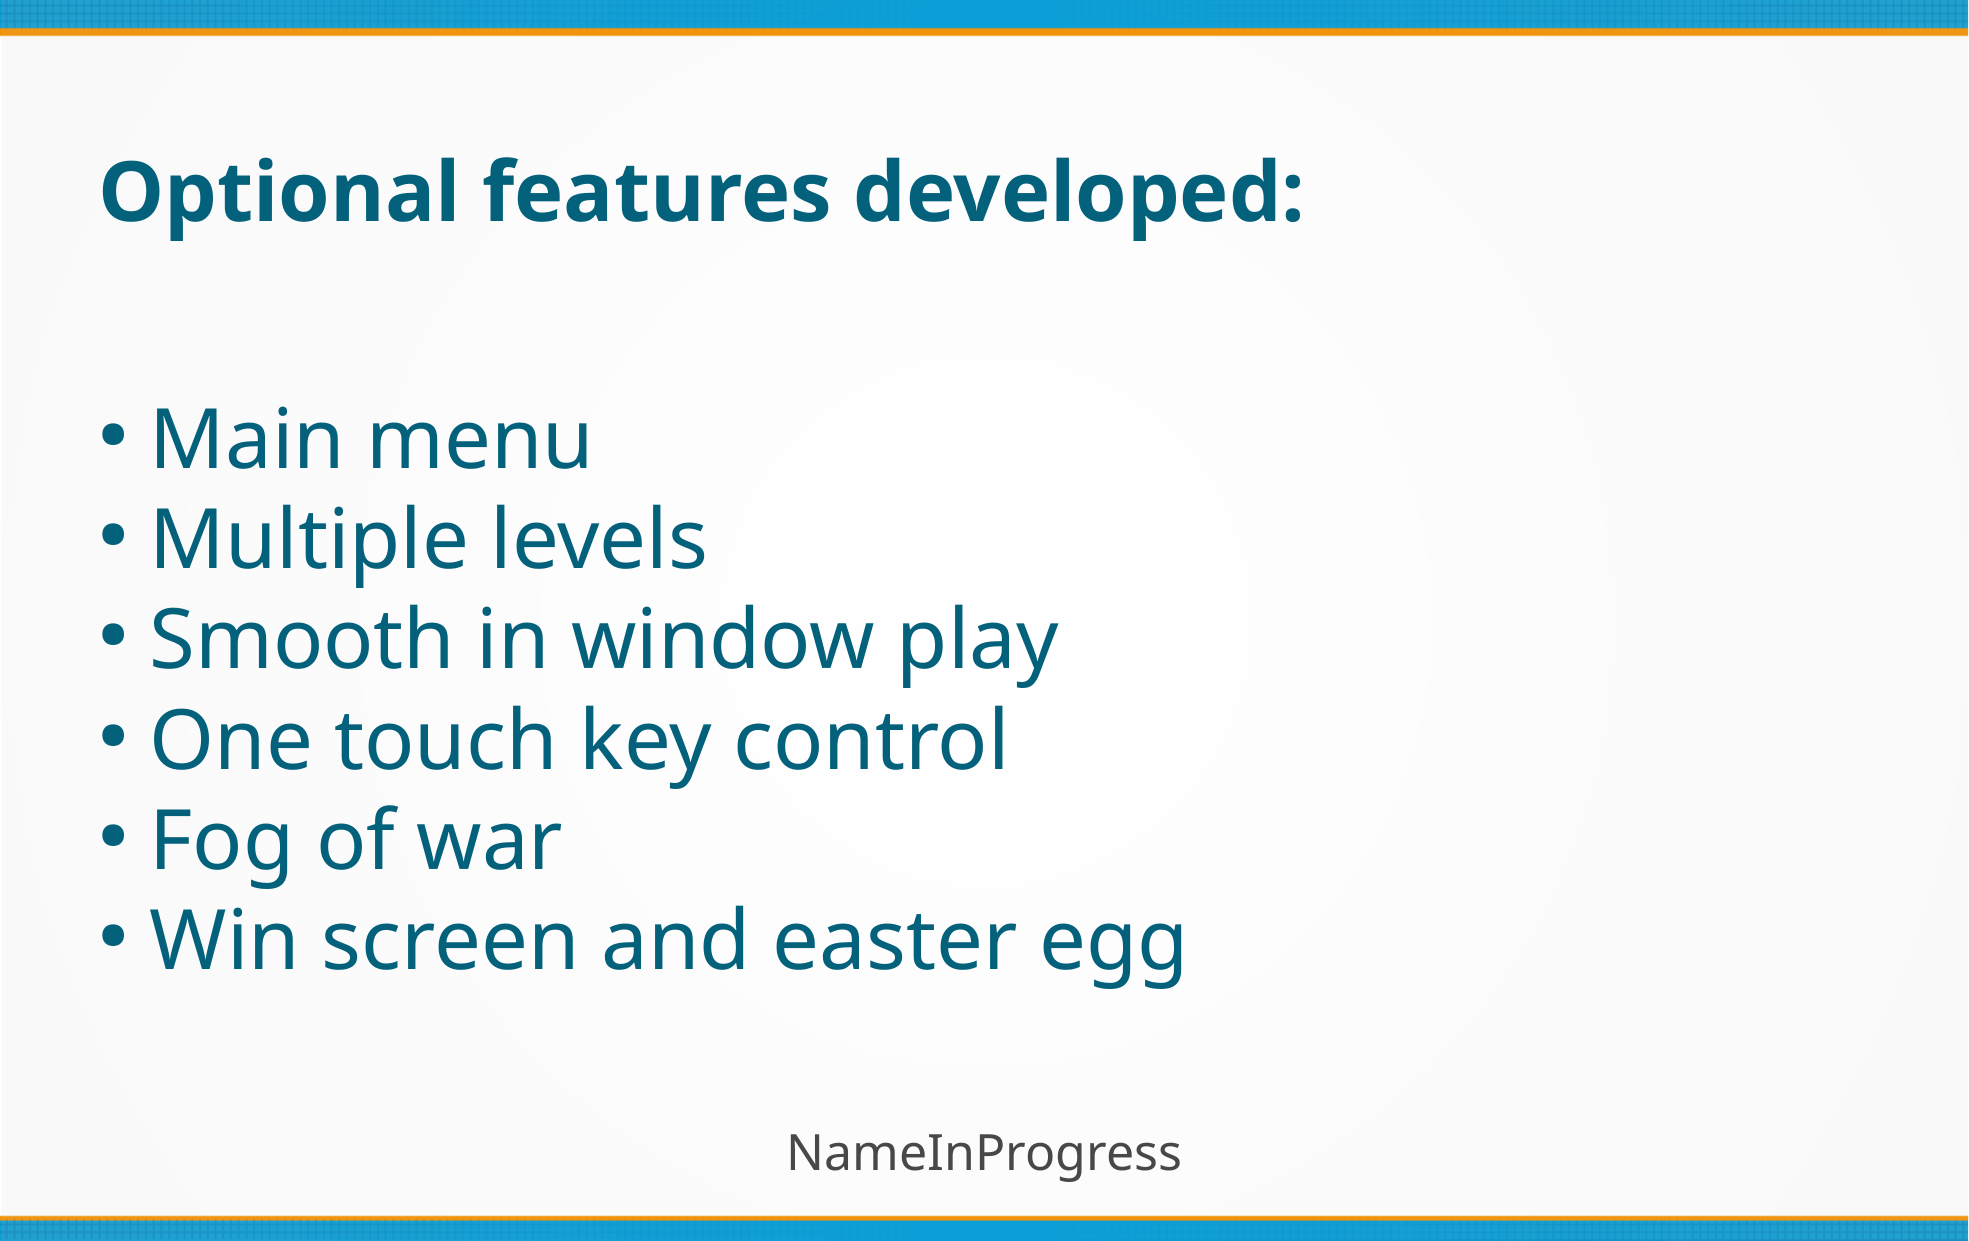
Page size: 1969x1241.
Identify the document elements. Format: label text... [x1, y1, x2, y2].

subtitle Optional features developed: Main menu Multiple levels Smooth in window play One touch key control Fog of war Win screen and easter egg [98, 138, 1870, 1098]
text_box NameInProgress [672, 1120, 1297, 1206]
